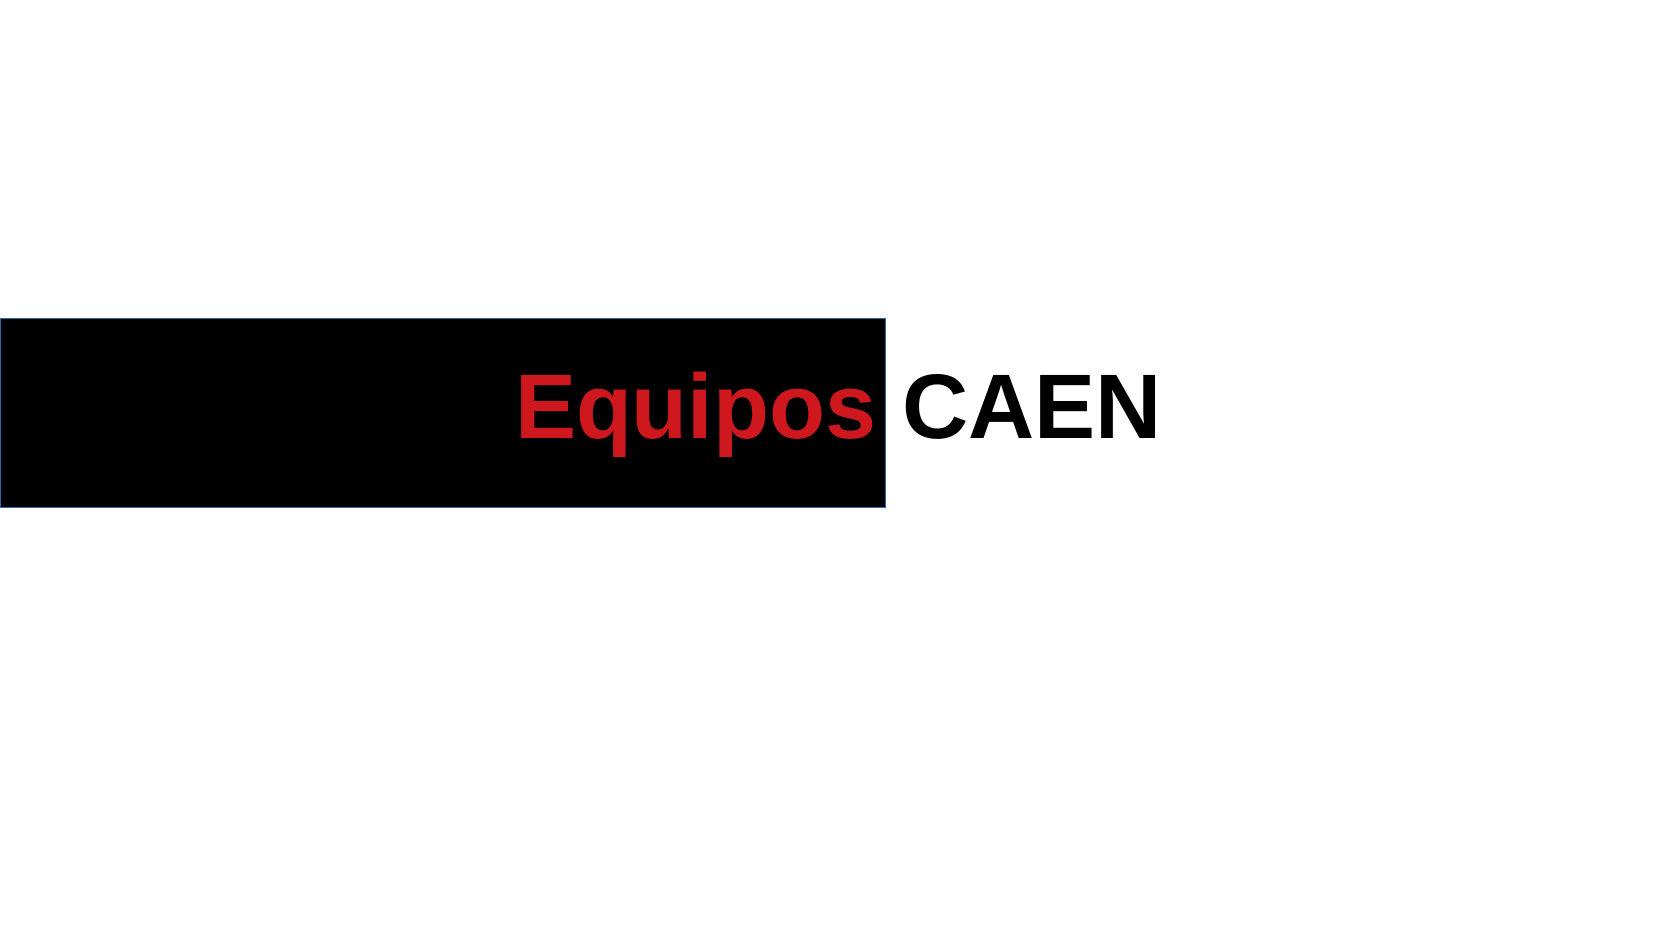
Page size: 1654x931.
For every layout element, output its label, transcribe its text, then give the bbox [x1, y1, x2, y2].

title Equipos CAEN [94, 328, 1583, 485]
text_box [0, 318, 886, 508]
